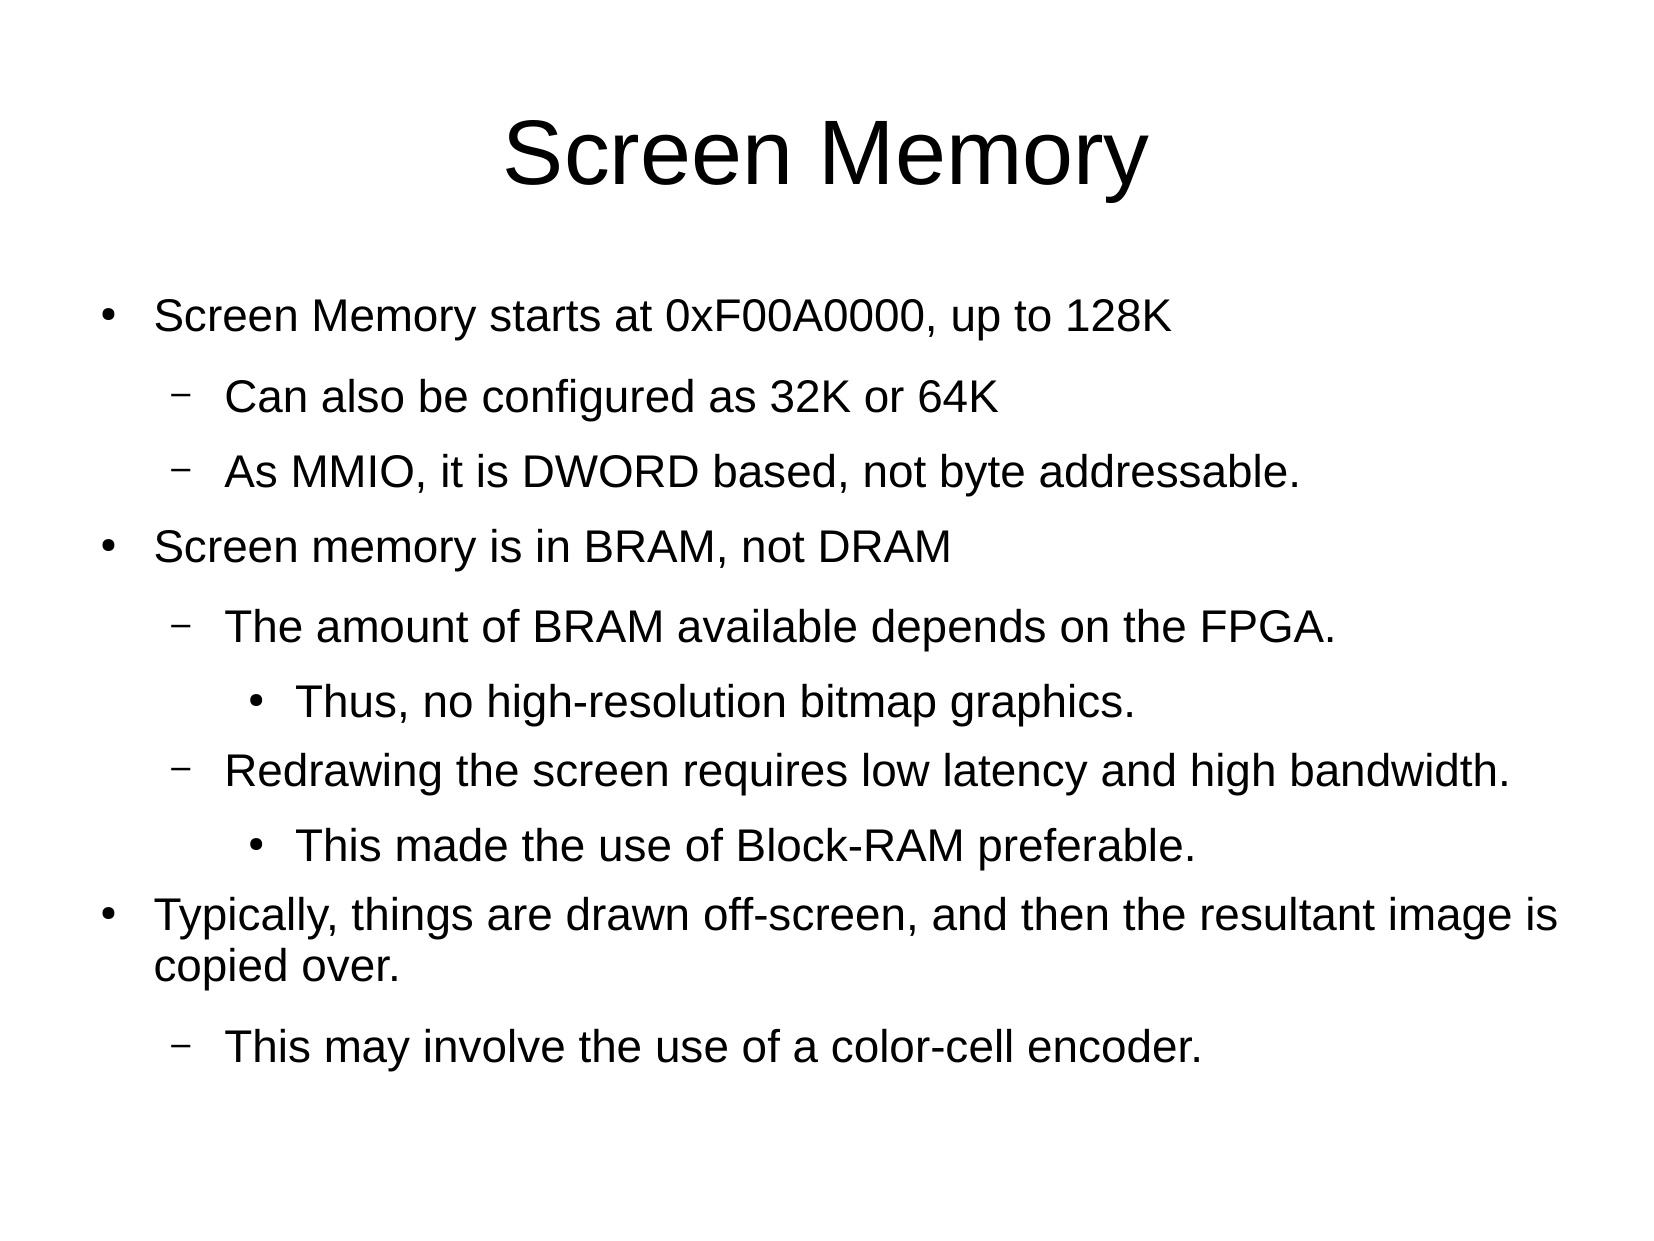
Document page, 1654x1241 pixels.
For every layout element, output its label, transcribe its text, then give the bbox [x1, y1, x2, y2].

title Screen Memory [82, 49, 1571, 257]
list Screen Memory starts at 0xF00A0000, up to 128K Can also be configured as 32K or 64K As MMIO, it is DWORD based, not byte addressable. Screen memory is in BRAM, not DRAM The amount of BRAM available depends on the FPGA. Thus, no high-resolution bitmap graphics. Redrawing the screen requires low latency and high bandwidth. This made the use of Block-RAM preferable. Typically, things are drawn off-screen, and then the resultant image is copied over. This may involve the use of a color-cell encoder. [82, 290, 1571, 1109]
